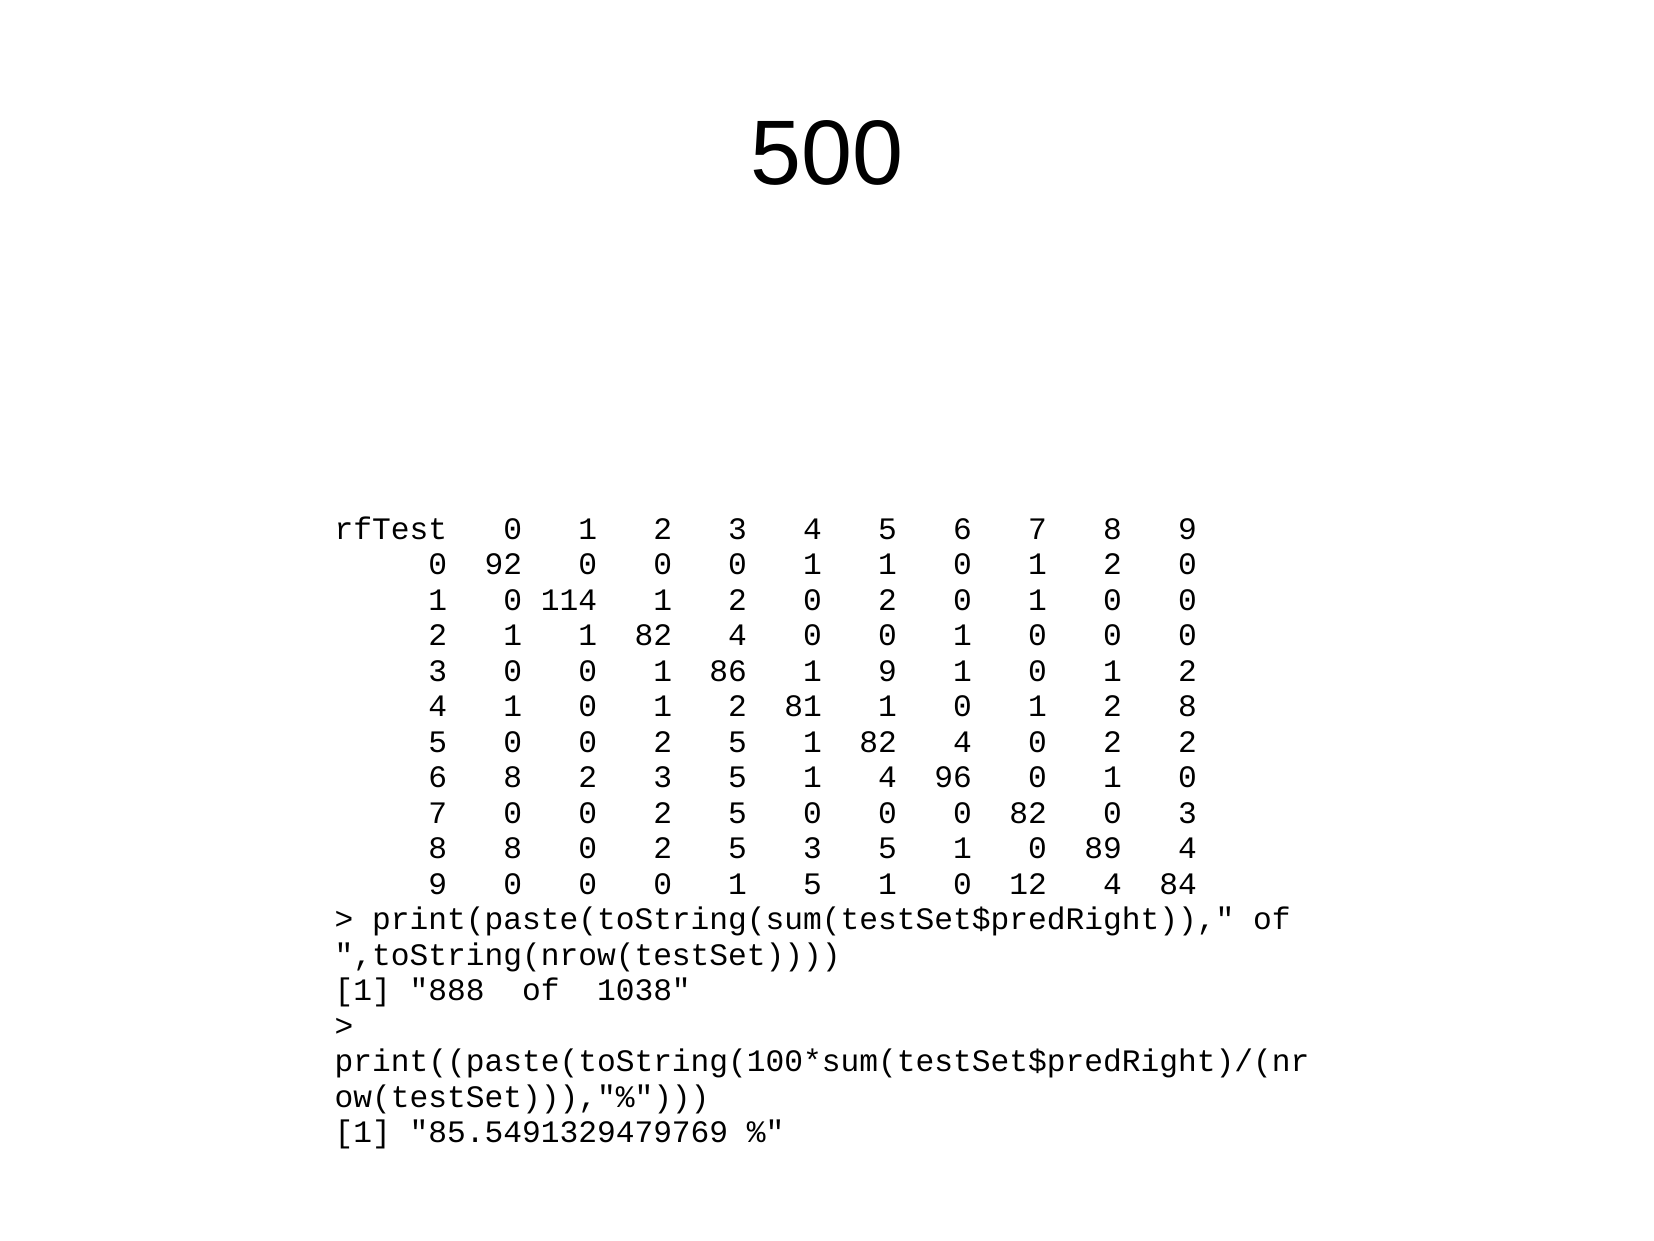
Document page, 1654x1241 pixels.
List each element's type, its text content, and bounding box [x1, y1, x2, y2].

title 500 [82, 49, 1571, 257]
text_box rfTest 0 1 2 3 4 5 6 7 8 9 0 92 0 0 0 1 1 0 1 2 0 1 0 114 1 2 0 2 0 1 0 0 2 1 1 82 4 0 0 1 0 0 0 3 0 0 1 86 1 9 1 0 1 2 4 1 0 1 2 81 1 0 1 2 8 5 0 0 2 5 1 82 4 0 2 2 6 8 2 3 5 1 4 96 0 1 0 7 0 0 2 5 0 0 0 82 0 3 8 8 0 2 5 3 5 1 0 89 4 9 0 0 0 1 5 1 0 12 4 84 > print(paste(toString(sum(testSet$predRight))," of ",toString(nrow(testSet)))) [1] "888 of 1038" > print((paste(toString(100*sum(testSet$predRight)/(nrow(testSet))),"%"))) [1] "85.5491329479769 %" [319, 505, 1338, 1130]
